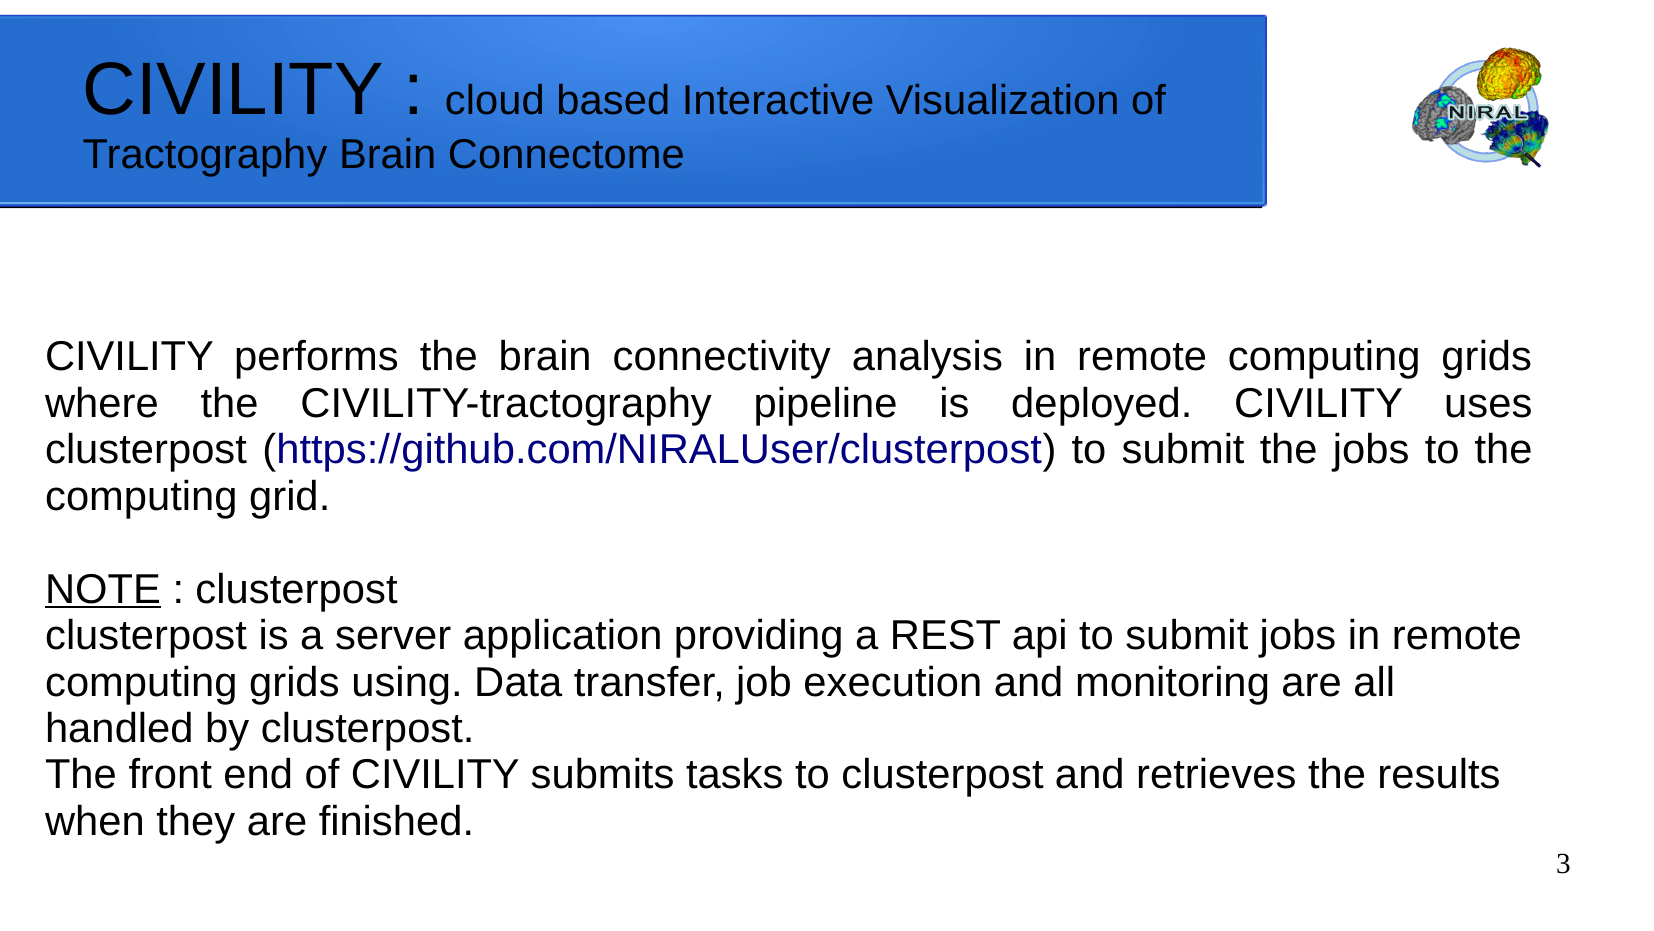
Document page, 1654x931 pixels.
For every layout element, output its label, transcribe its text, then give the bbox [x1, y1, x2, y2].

title CIVILITY : cloud based Interactive Visualization of Tractography Brain Connectome [82, 35, 1235, 189]
picture [1395, 20, 1576, 196]
list CIVILITY performs the brain connectivity analysis in remote computing grids where the CIVILITY-tractography pipeline is deployed. CIVILITY uses clusterpost (https://github.com/NIRALUser/clusterpost) to submit the jobs to the computing grid. NOTE : clusterpost clusterpost is a server application providing a REST api to submit jobs in remote computing grids using. Data transfer, job execution and monitoring are all handled by clusterpost. The front end of CIVILITY submits tasks to clusterpost and retrieves the results when they are finished. [45, 240, 1534, 901]
picture [0, 13, 1270, 212]
